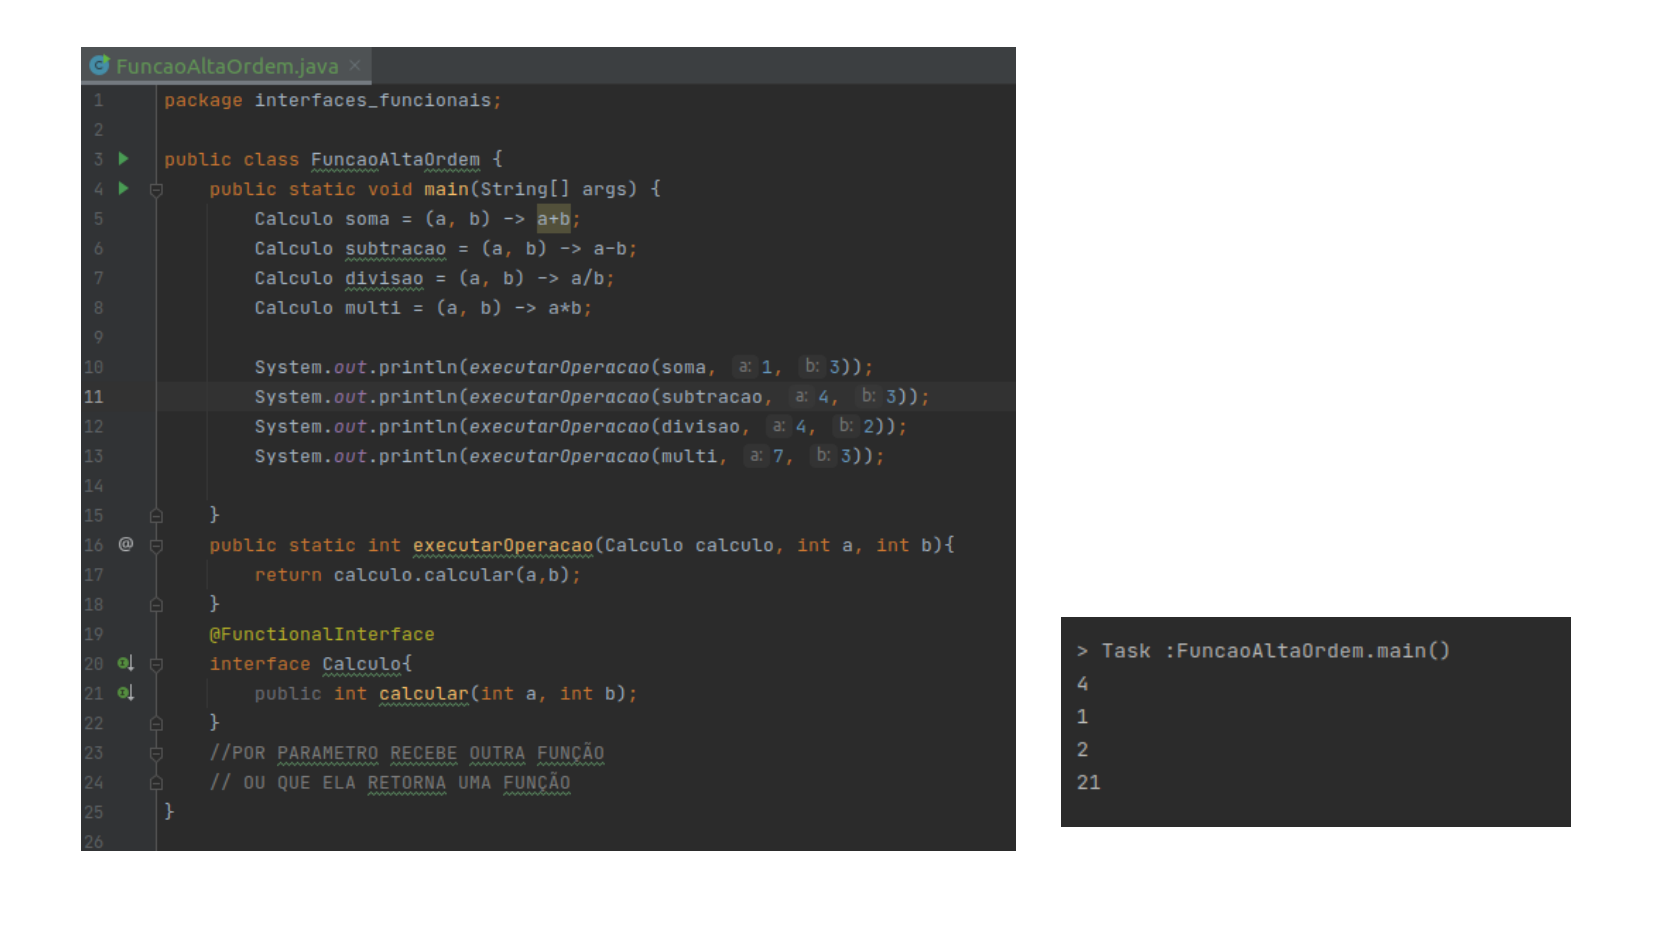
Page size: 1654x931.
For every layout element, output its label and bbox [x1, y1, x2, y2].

picture [81, 47, 1016, 851]
picture [1061, 617, 1571, 827]
